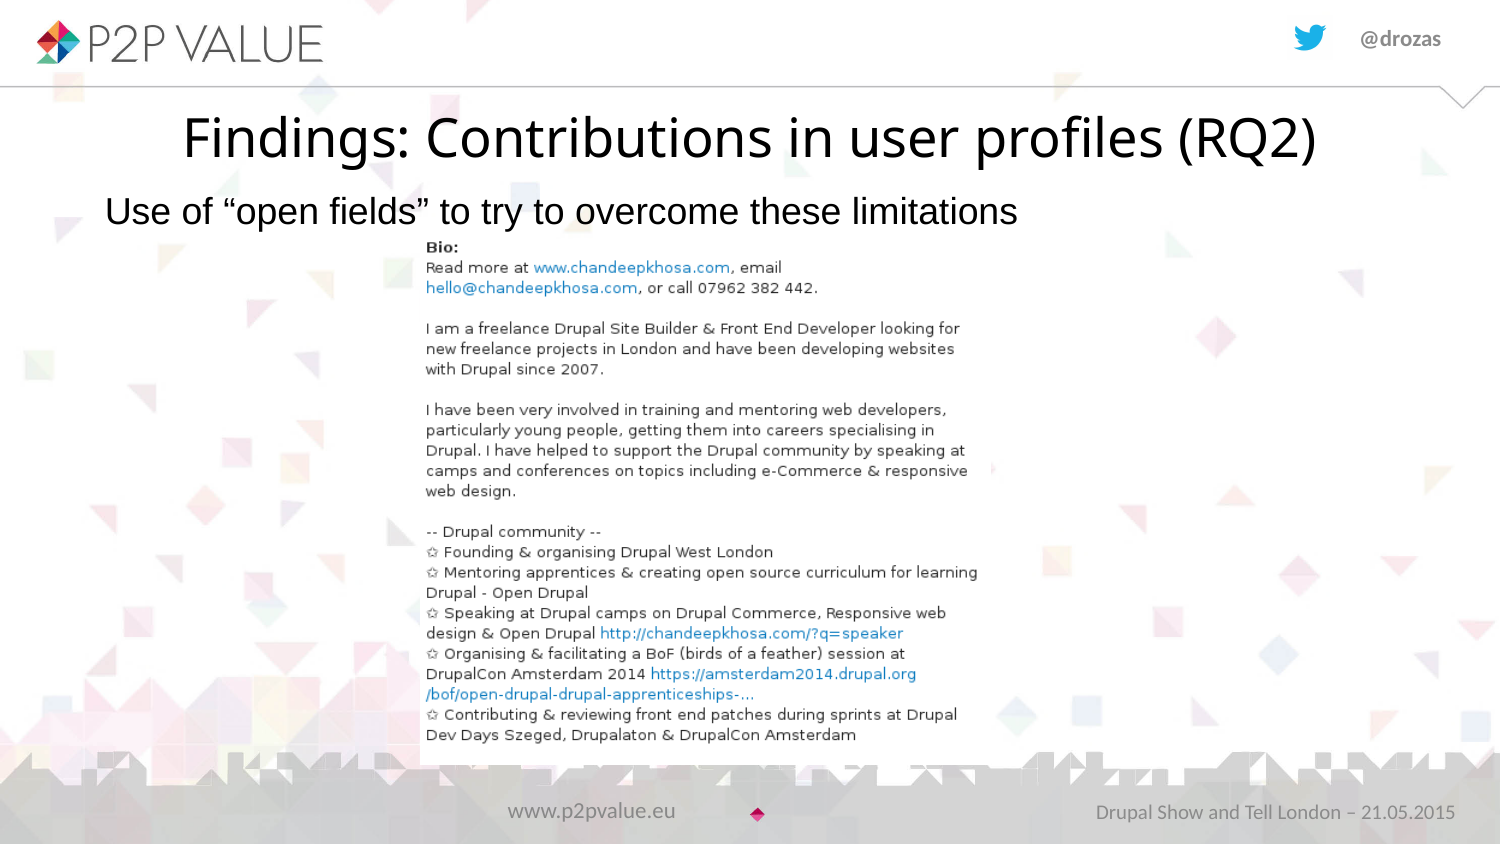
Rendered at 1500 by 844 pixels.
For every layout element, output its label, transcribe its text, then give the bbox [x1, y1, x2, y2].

title Findings: Contributions in user profiles (RQ2) [0, 92, 1500, 181]
text_box www.p2pvalue.eu [501, 789, 720, 829]
text_box @drozas [1333, 15, 1455, 60]
text_box Drupal Show and Tell London – 21.05.2015 [777, 788, 1470, 834]
text_box Use of “open fields” to try to overcome these limitations [90, 183, 1500, 241]
picture [0, 0, 1500, 92]
picture [0, 181, 1500, 844]
